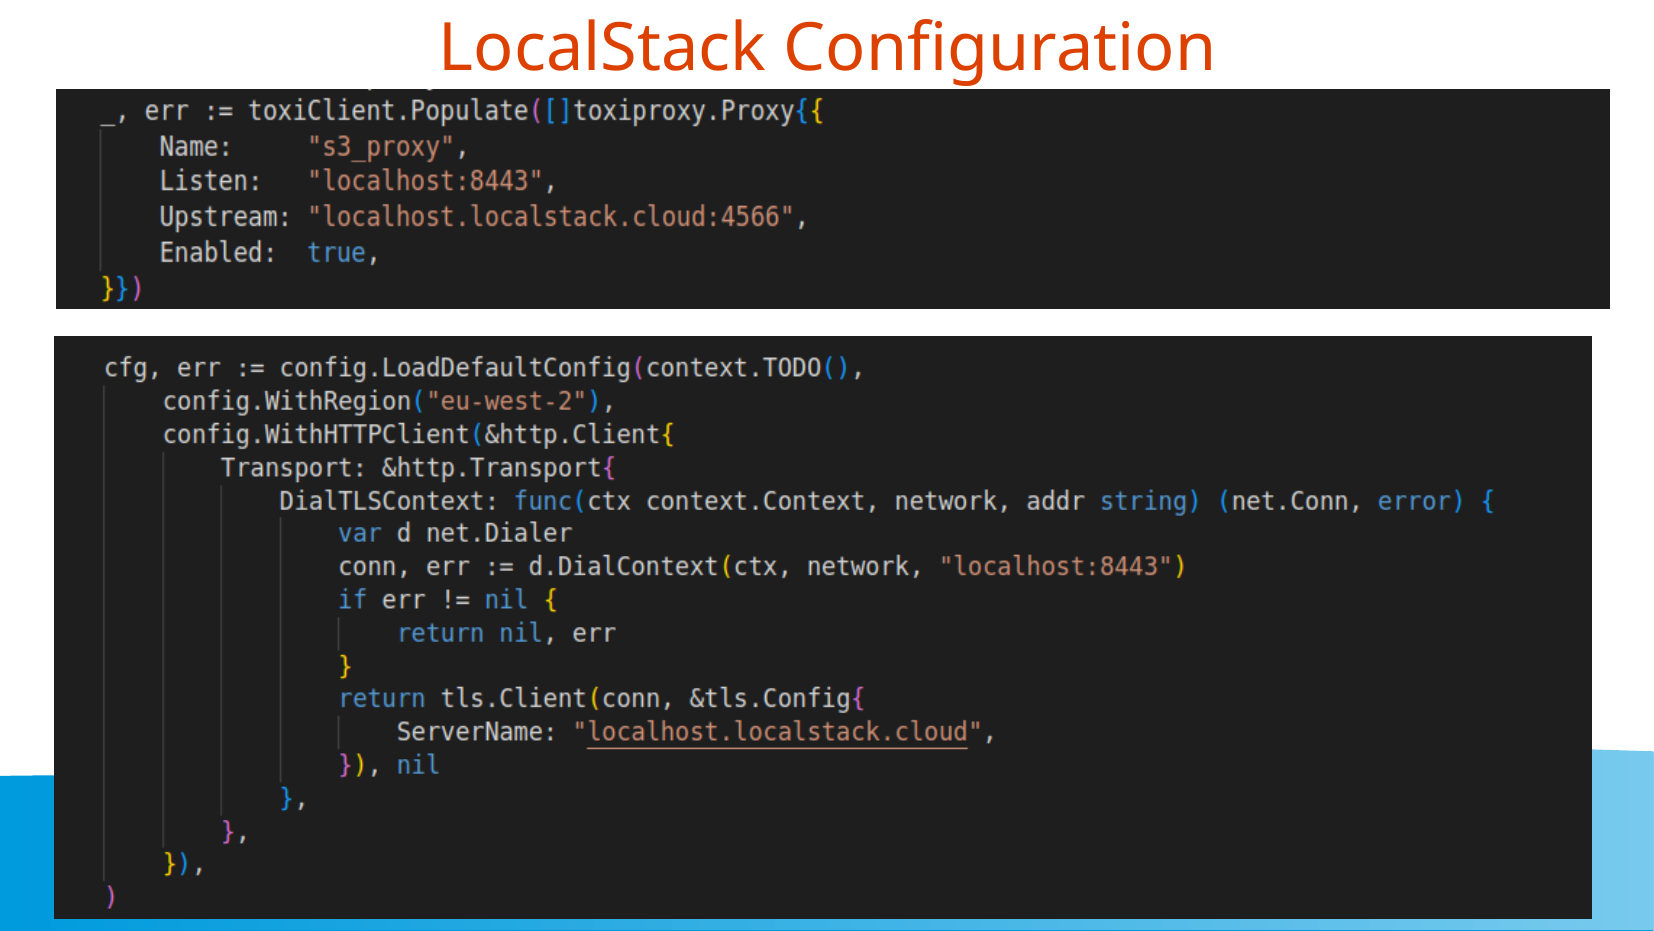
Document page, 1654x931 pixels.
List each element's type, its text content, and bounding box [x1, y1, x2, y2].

title LocalStack Configuration [89, 0, 1567, 89]
picture [56, 89, 1610, 309]
picture [54, 336, 1592, 919]
